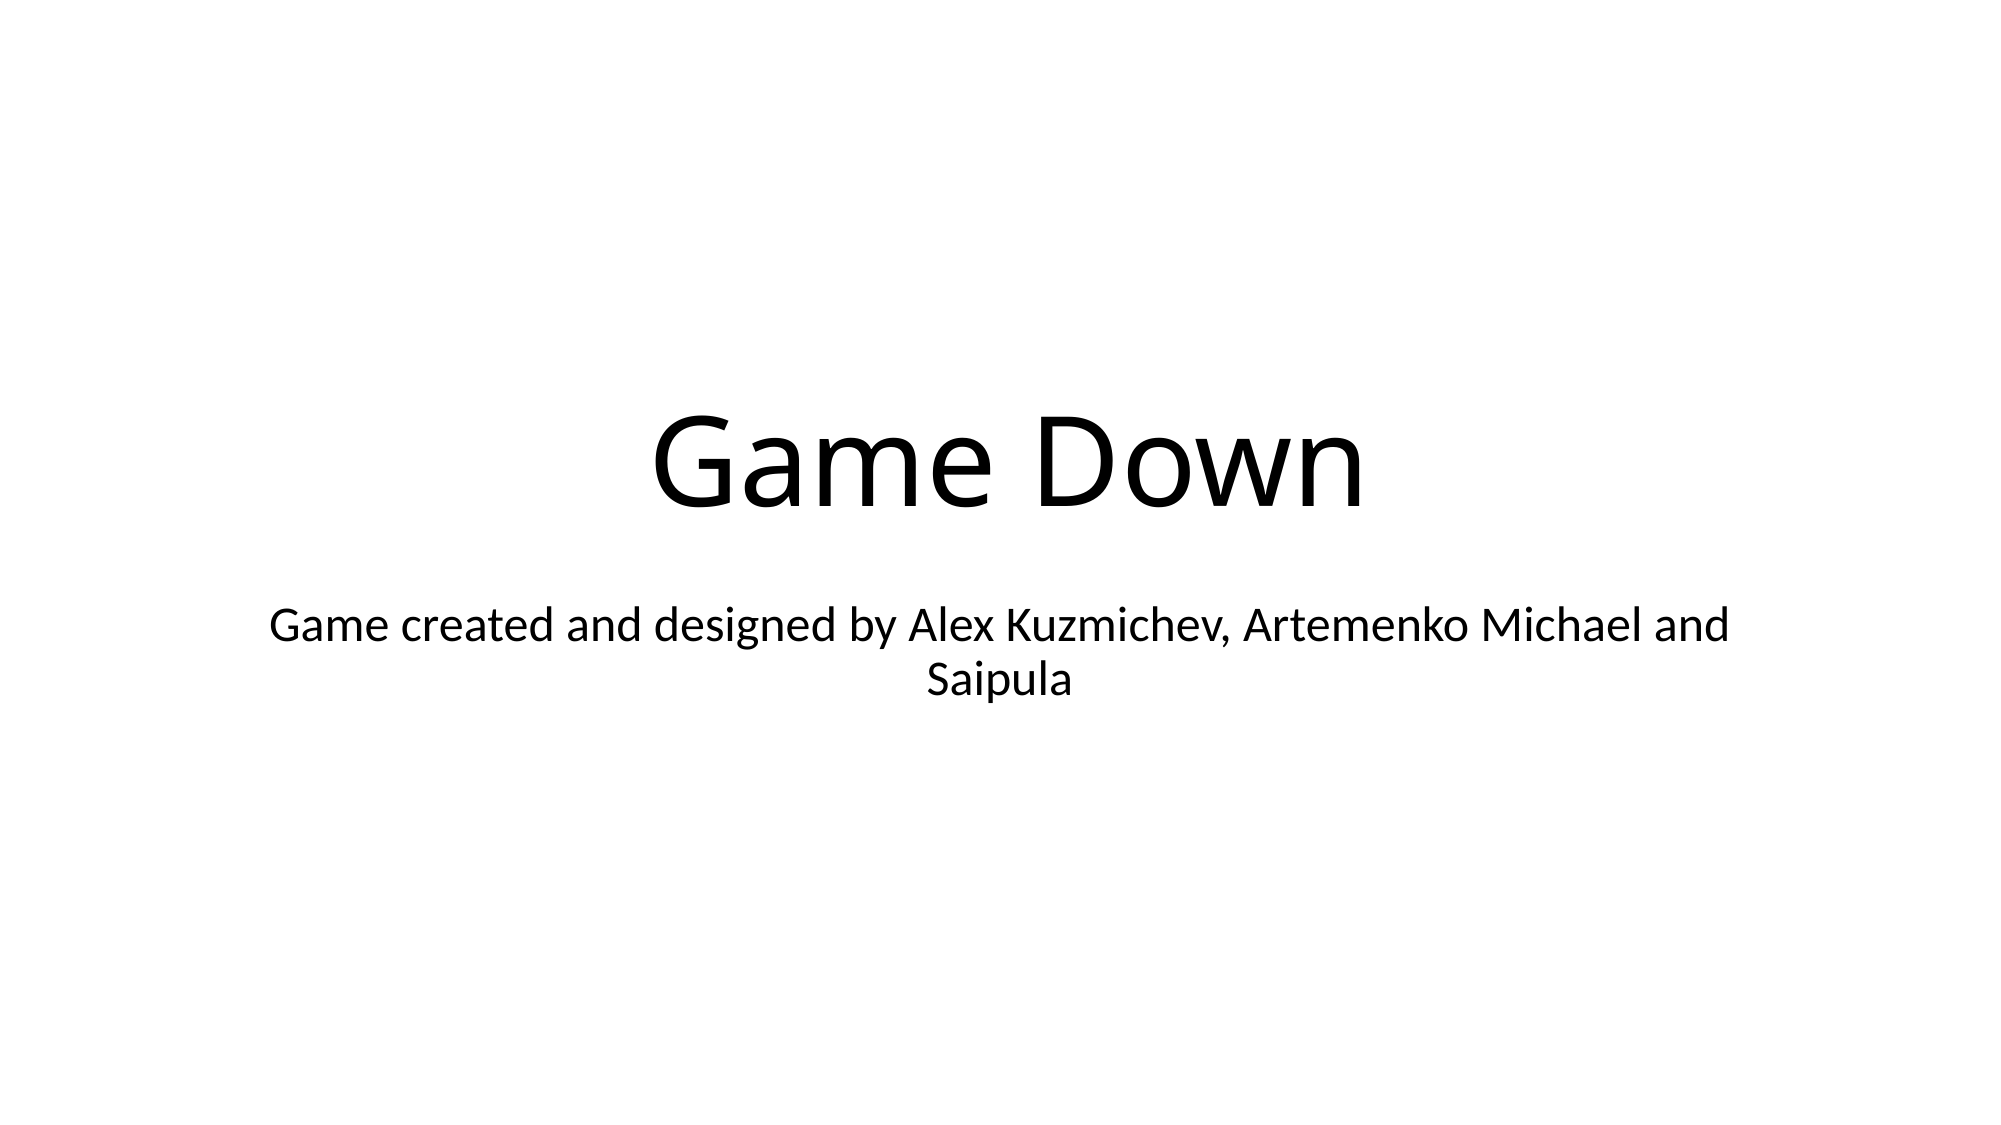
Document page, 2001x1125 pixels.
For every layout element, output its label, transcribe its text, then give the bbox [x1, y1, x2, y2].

title Game Down [275, 149, 1776, 541]
subtitle Game created and designed by Alex Kuzmichev, Artemenko Michael and Saipula [249, 590, 1750, 863]
